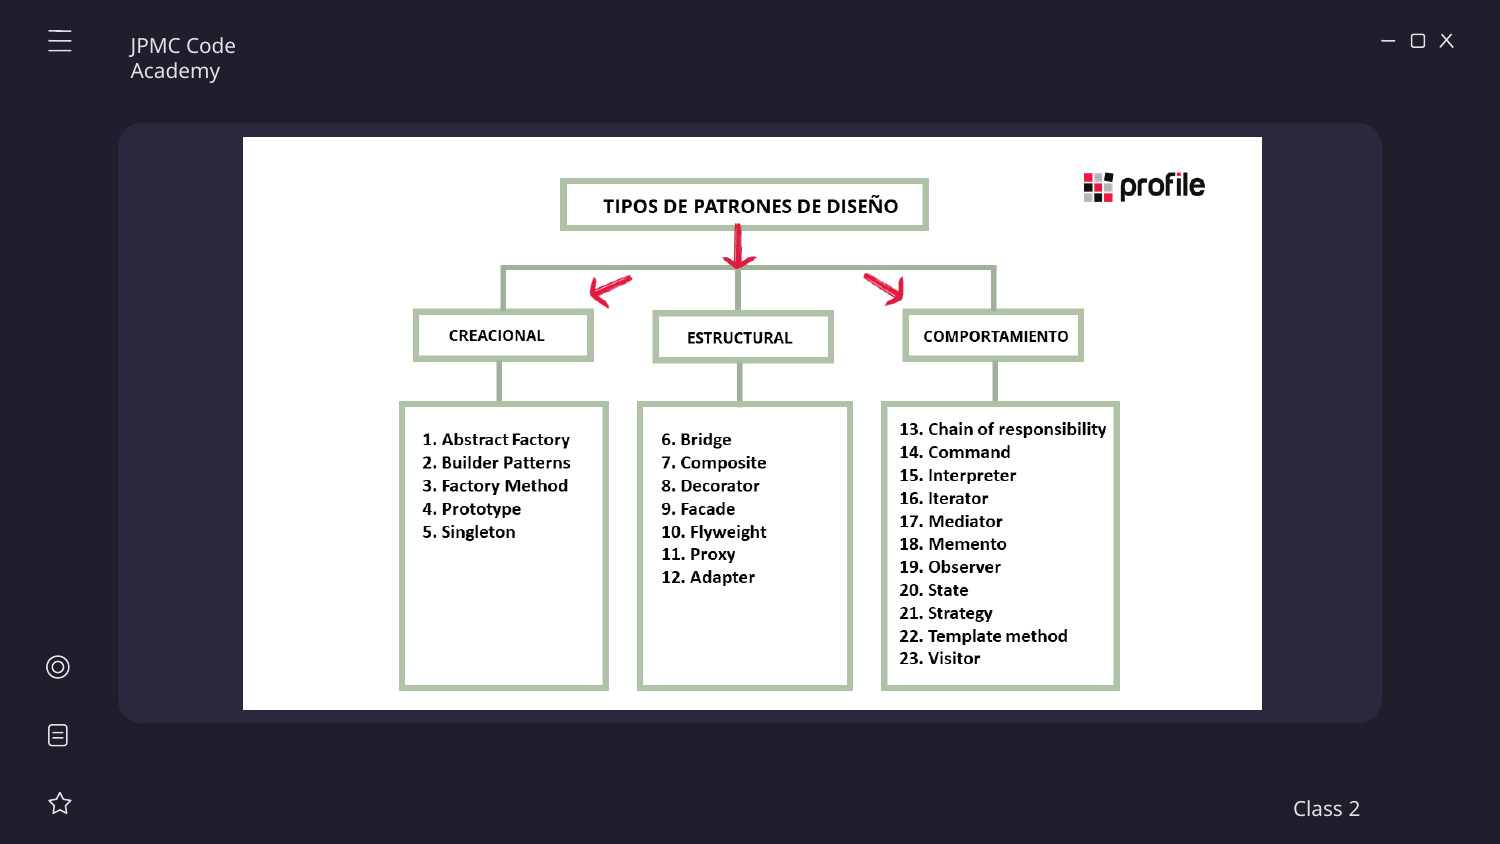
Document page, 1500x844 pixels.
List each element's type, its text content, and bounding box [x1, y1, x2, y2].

text_box Class 2 [1278, 780, 1453, 826]
picture [243, 137, 1262, 710]
text_box JPMC Code Academy [130, 18, 306, 64]
